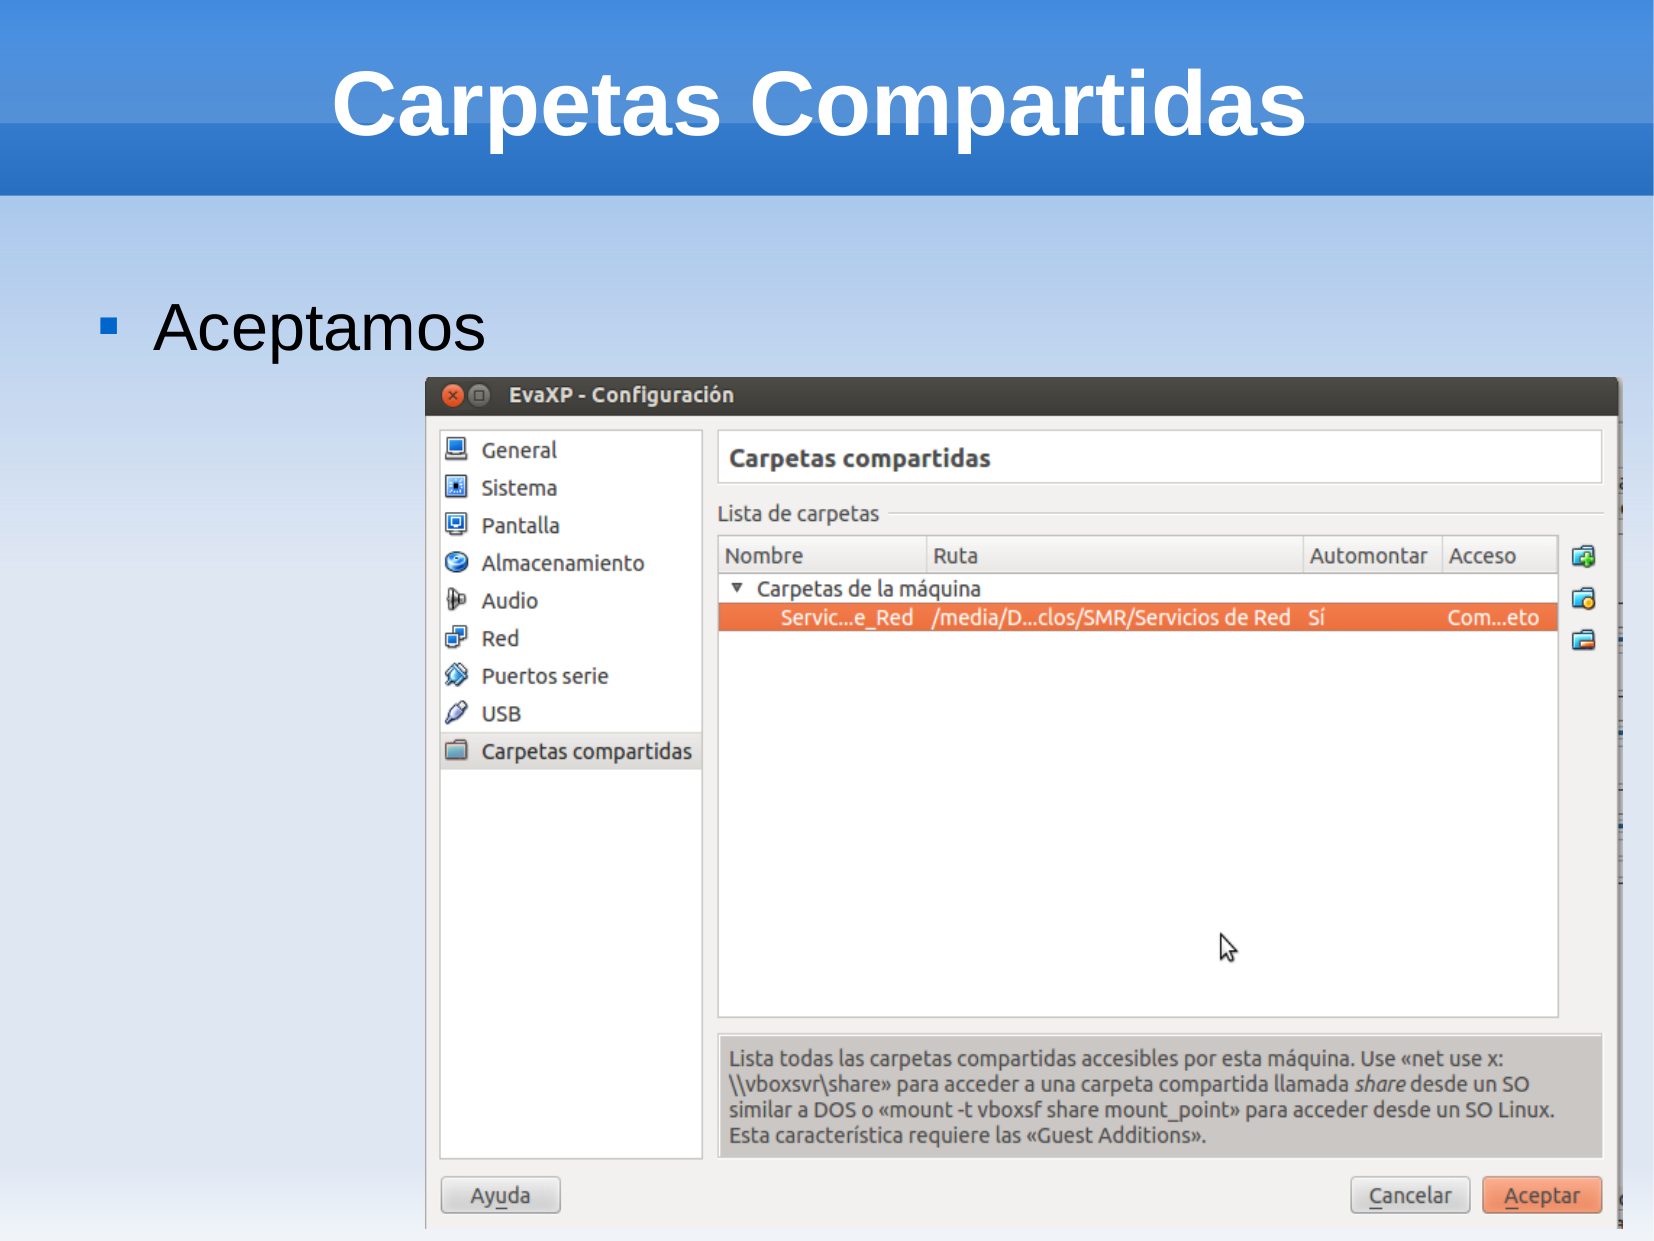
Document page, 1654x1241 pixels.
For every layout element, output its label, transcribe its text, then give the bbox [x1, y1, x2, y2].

picture [0, 0, 1654, 1241]
list Aceptamos [82, 290, 1571, 1109]
title Carpetas Compartidas [76, 0, 1565, 208]
